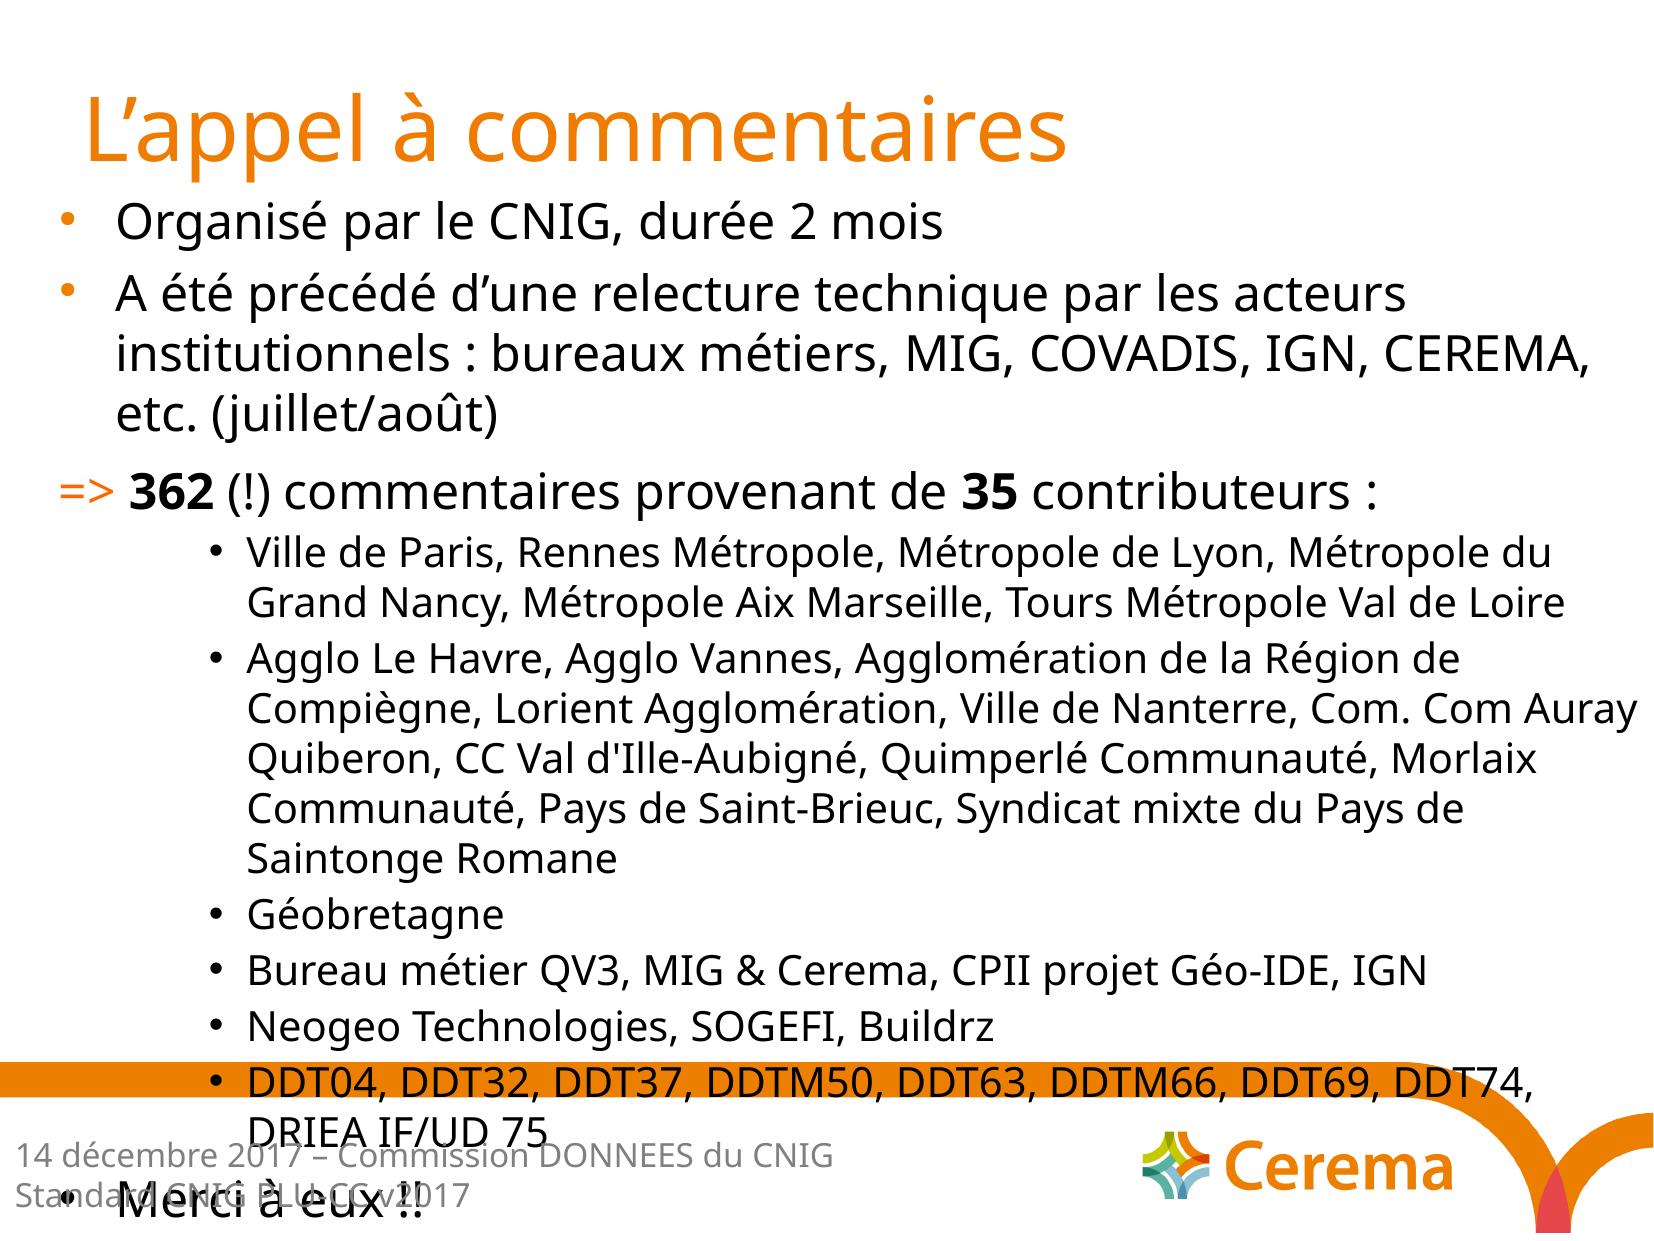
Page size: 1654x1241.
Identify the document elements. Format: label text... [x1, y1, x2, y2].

picture [0, 1062, 59, 1126]
title L’appel à commentaires [82, 49, 1571, 189]
list Organisé par le CNIG, durée 2 mois A été précédé d’une relecture technique par les acteurs institutionnels : bureaux métiers, MIG, COVADIS, IGN, CEREMA, etc. (juillet/août) => 362 (!) commentaires provenant de 35 contributeurs : Ville de Paris, Rennes Métropole, Métropole de Lyon, Métropole du Grand Nancy, Métropole Aix Marseille, Tours Métropole Val de Loire Agglo Le Havre, Agglo Vannes, Agglomération de la Région de Compiègne, Lorient Agglomération, Ville de Nanterre, Com. Com Auray Quiberon, CC Val d'Ille-Aubigné, Quimperlé Communauté, Morlaix Communauté, Pays de Saint-Brieuc, Syndicat mixte du Pays de Saintonge Romane Géobretagne Bureau métier QV3, MIG & Cerema, CPII projet Géo-IDE, IGN Neogeo Technologies, SOGEFI, Buildrz DDT04, DDT32, DDT37, DDTM50, DDT63, DDTM66, DDT69, DDT74, DRIEA IF/UD 75 Merci à eux !! [59, 189, 1642, 1146]
text_box 14 décembre 2017 – Commission DONNEES du CNIG Standard CNIG PLU-CC v2017 [0, 1126, 1264, 1223]
picture [0, 1062, 1654, 1233]
